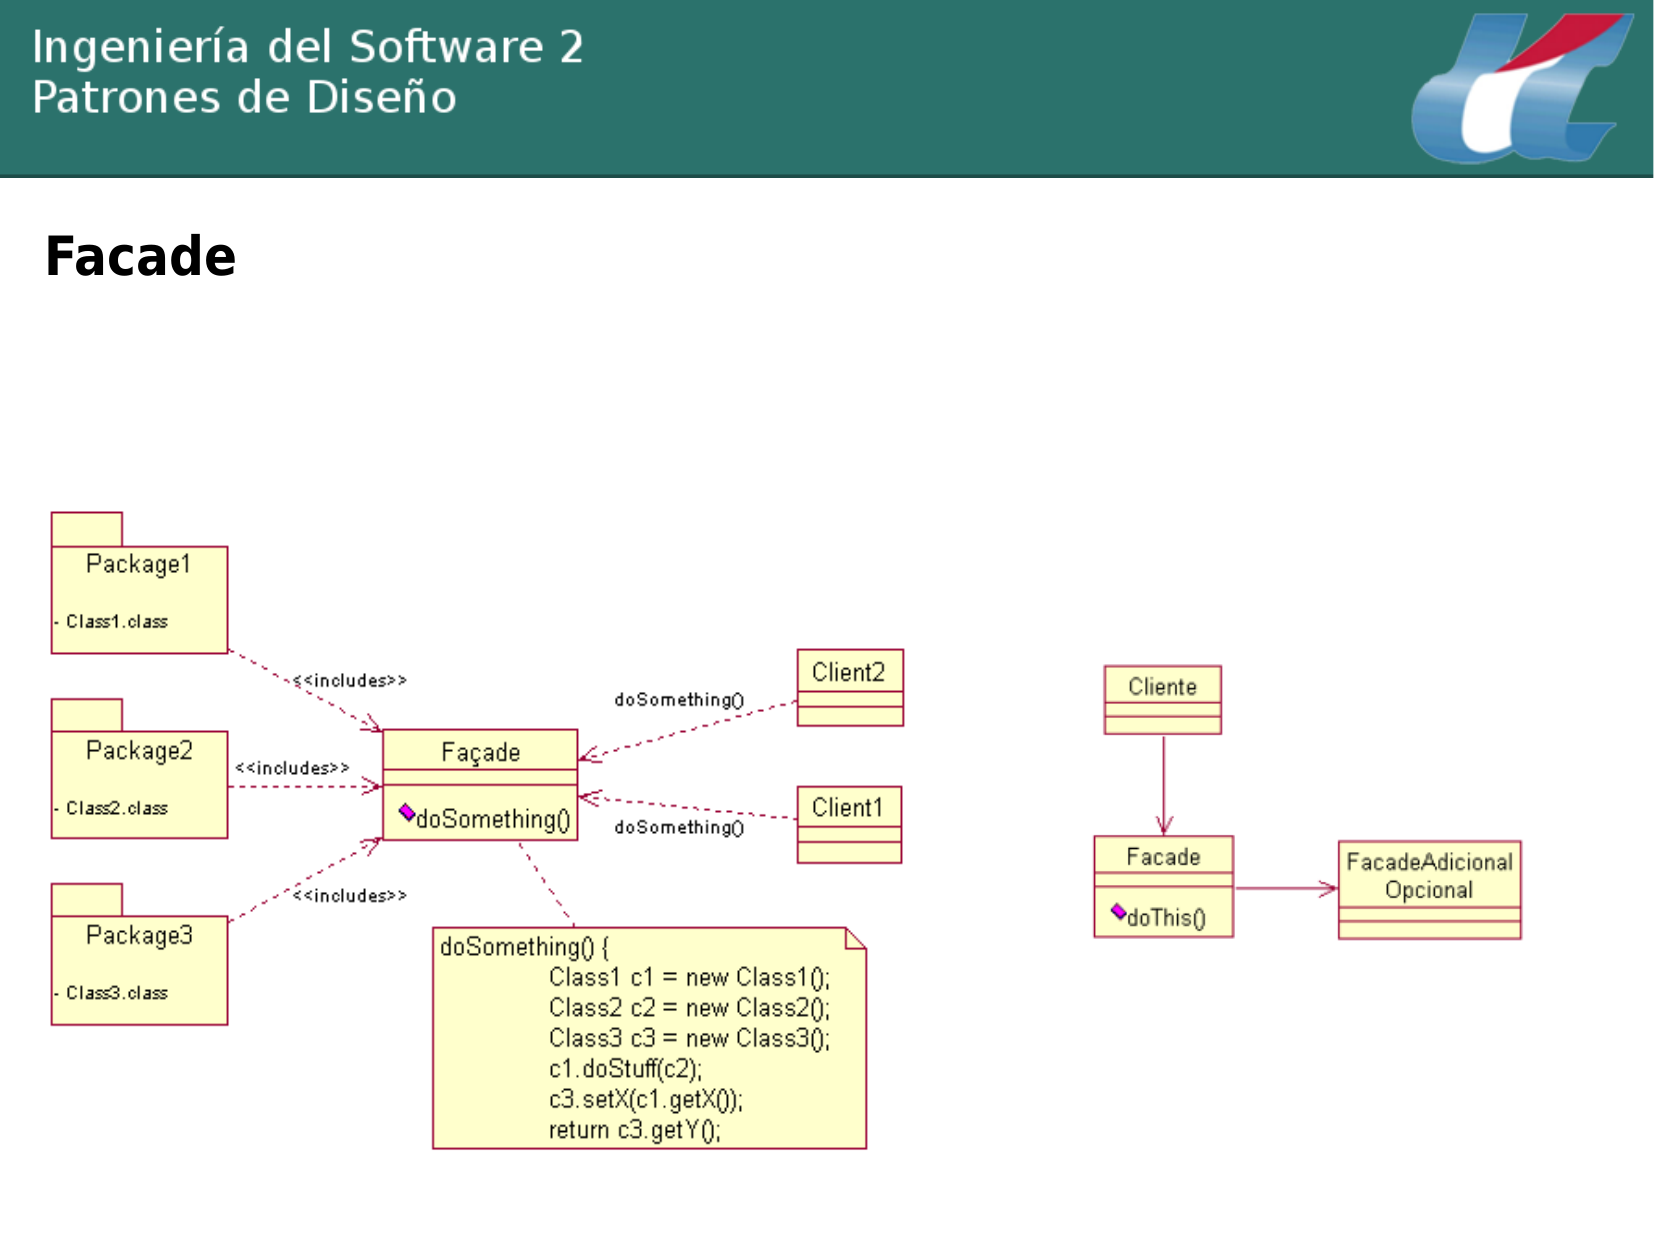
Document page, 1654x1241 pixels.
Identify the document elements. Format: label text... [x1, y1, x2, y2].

picture [29, 472, 975, 1211]
picture [0, 0, 1654, 178]
picture [1033, 649, 1556, 953]
text_box Facade [29, 217, 1625, 296]
